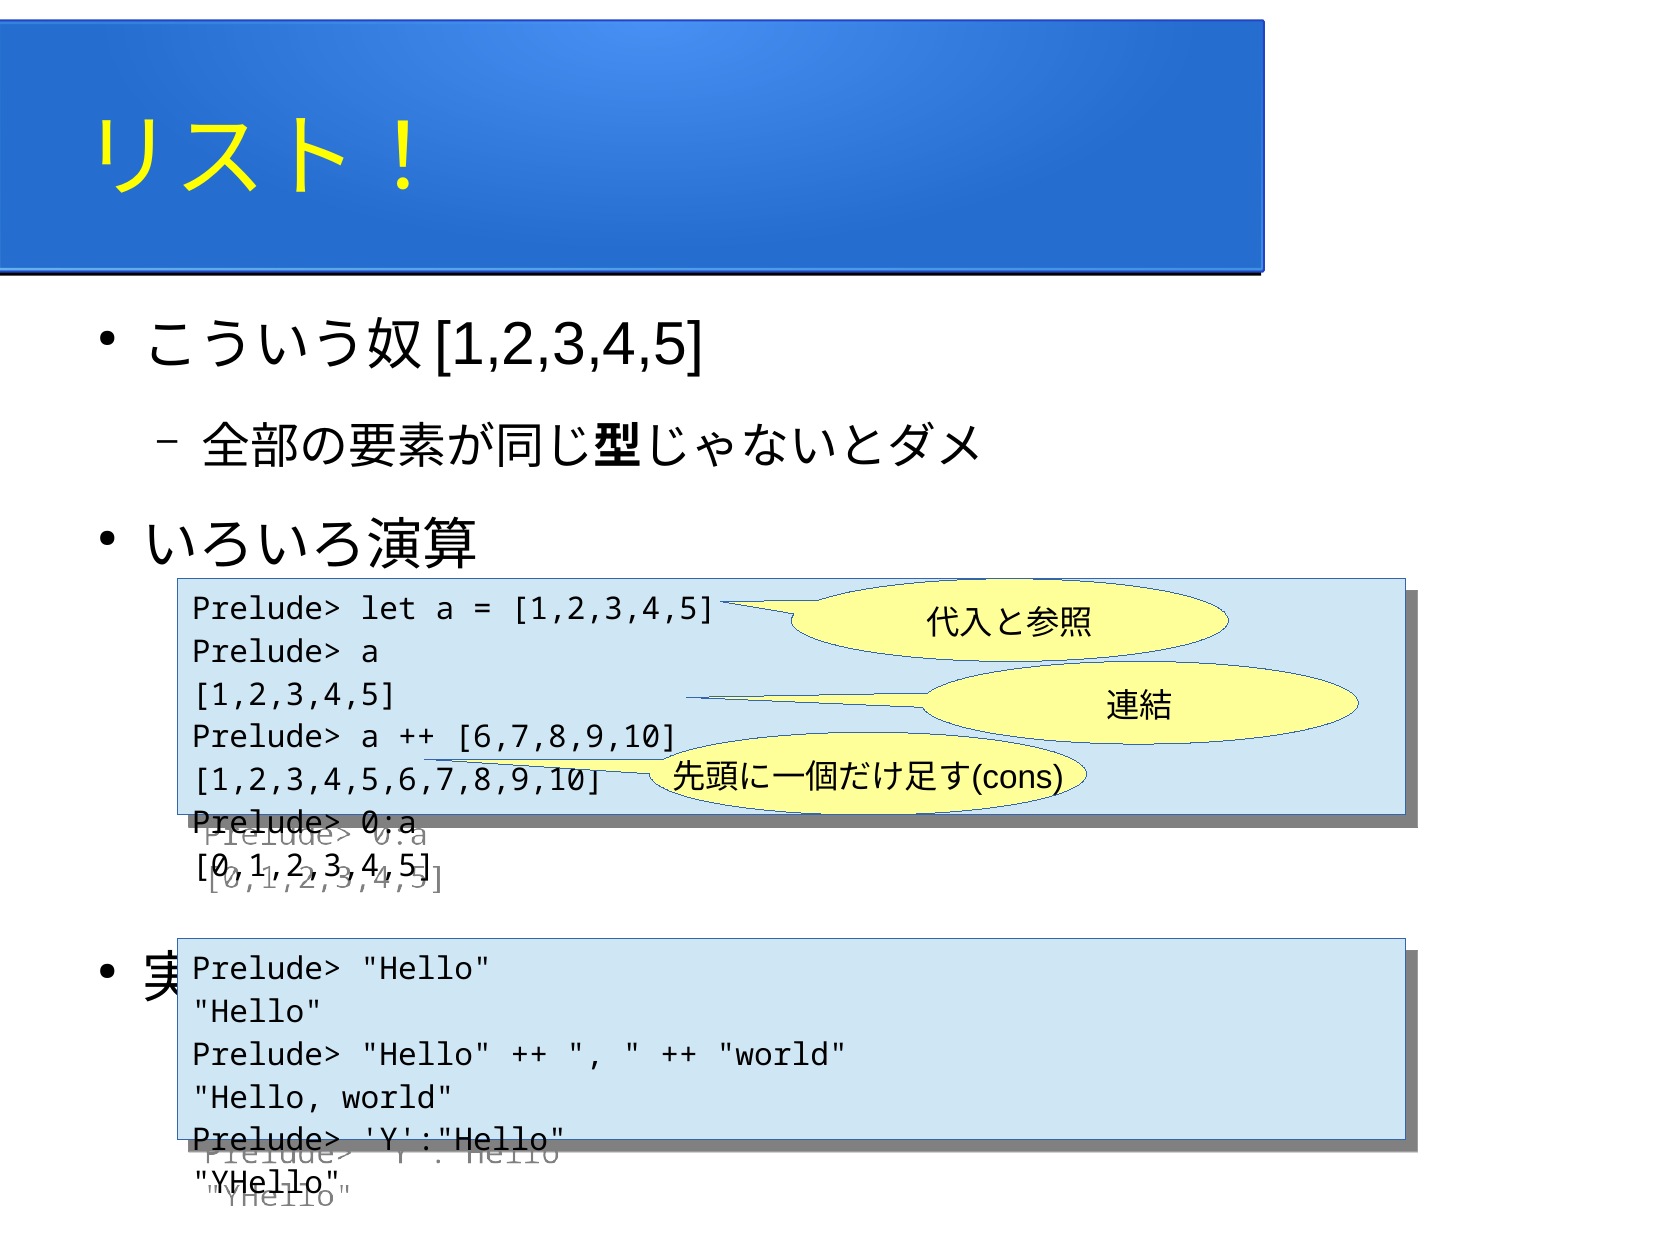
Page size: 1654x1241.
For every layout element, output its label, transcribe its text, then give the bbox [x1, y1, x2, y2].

text_box Prelude> let a = [1,2,3,4,5] Prelude> a [1,2,3,4,5] Prelude> a ++ [6,7,8,9,10] [1,2,3,4,5,6,7,8,9,10] Prelude> 0:a [0,1,2,3,4,5] [177, 578, 1406, 815]
text_box Prelude> "Hello" "Hello" Prelude> "Hello" ++ ", " ++ "world" "Hello, world" Prelude> 'Y':"Hello" "YHello" [177, 938, 1406, 1140]
text_box 連結 [686, 661, 1359, 745]
title リスト！ [82, 47, 1235, 252]
list こういう奴 [1,2,3,4,5] 全部の要素が同じ型じゃないとダメ いろいろ演算 実は文字列もリスト [82, 299, 1571, 1019]
text_box 先頭に一個だけ足す(cons) [424, 732, 1087, 815]
text_box 代入と参照 [720, 578, 1229, 662]
